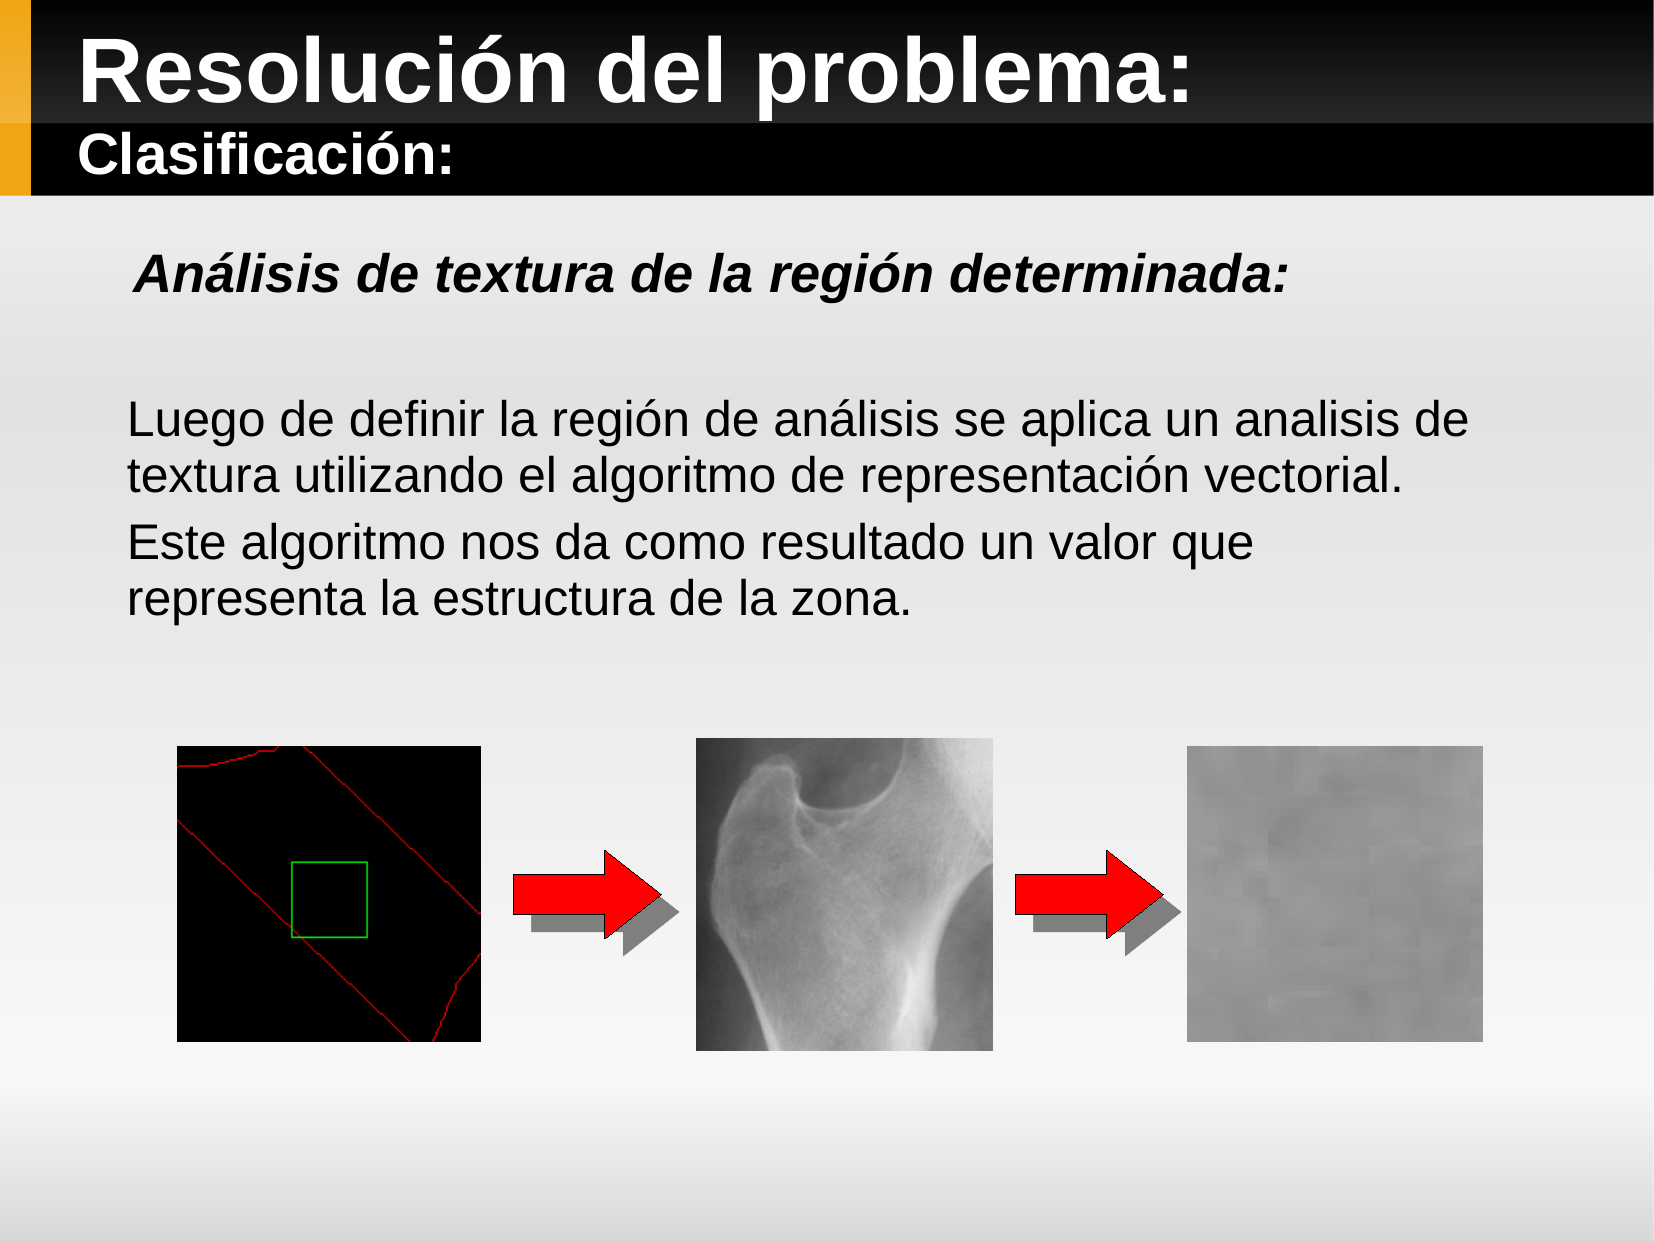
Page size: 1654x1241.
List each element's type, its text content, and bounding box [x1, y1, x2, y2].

text_box [1015, 850, 1164, 939]
title Resolución del problema: Clasificación: [77, 0, 1566, 208]
text_box [513, 850, 662, 939]
picture [0, 0, 1654, 1241]
text_box Luego de definir la región de análisis se aplica un analisis de textura utilizando el algoritmo de representación vectorial. Este algoritmo nos da como resultado un valor que representa la estructura de la zona. [112, 383, 1501, 634]
text_box Análisis de textura de la región determinada: [118, 236, 1477, 312]
